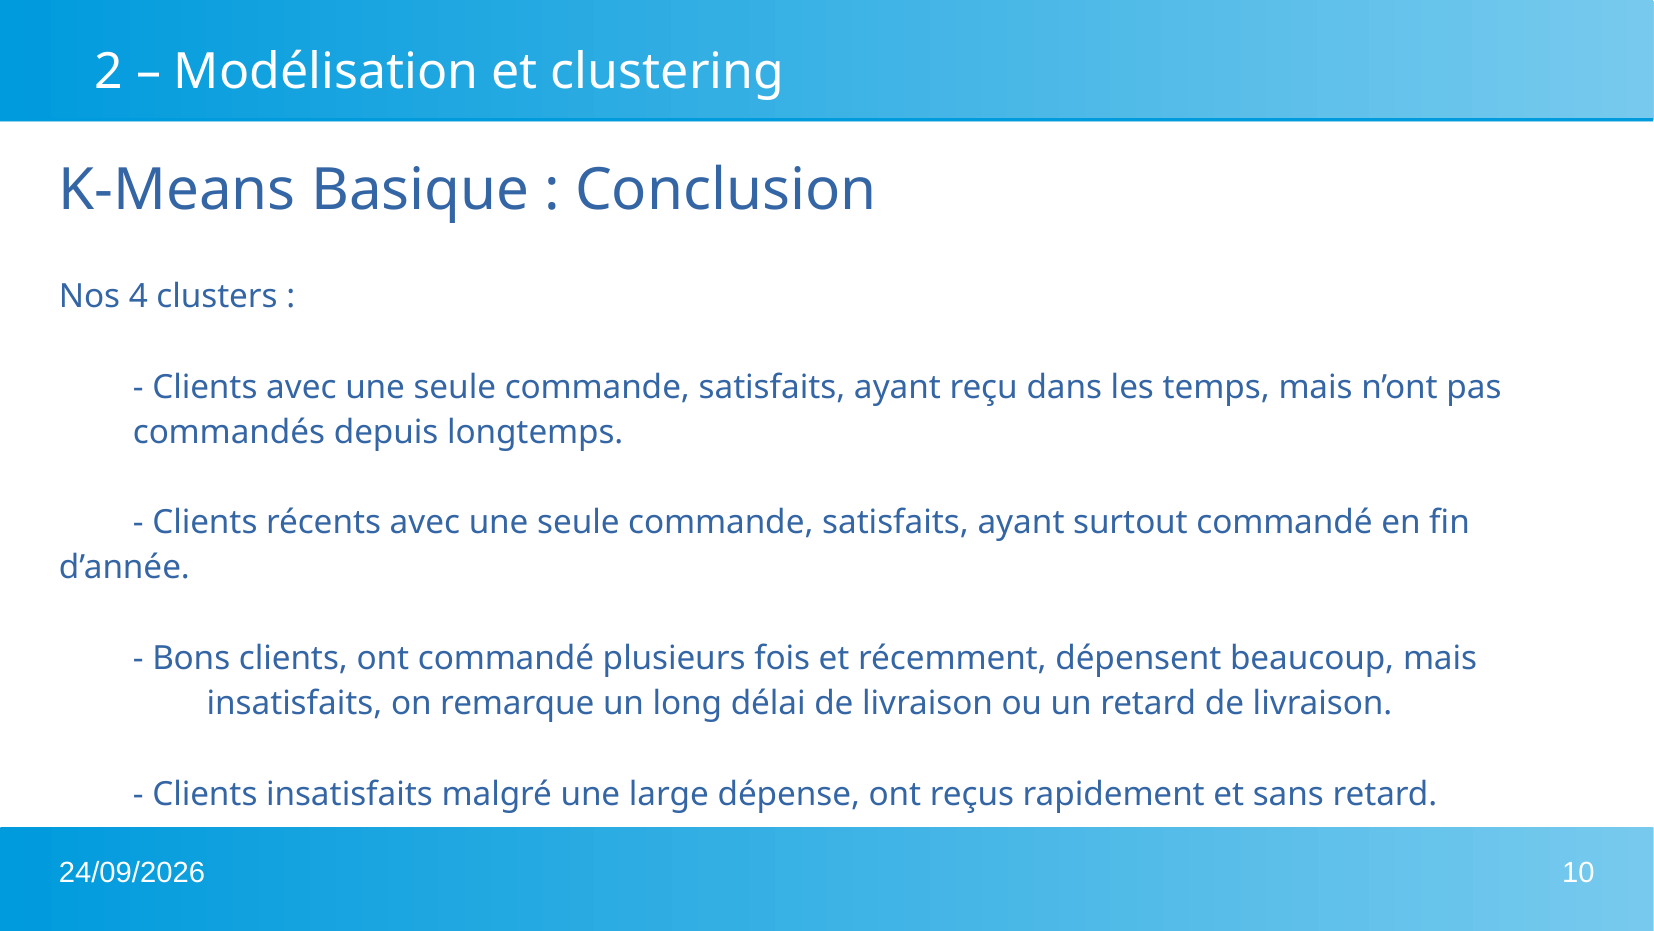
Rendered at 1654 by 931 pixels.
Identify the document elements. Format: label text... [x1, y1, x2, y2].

title K-Means Basique : Conclusion Nos 4 clusters : - Clients avec une seule commande, satisfaits, ayant reçu dans les temps, mais n’ont pas commandés depuis longtemps. - Clients récents avec une seule commande, satisfaits, ayant surtout commandé en fin d’année. - Bons clients, ont commandé plusieurs fois et récemment, dépensent beaucoup, mais insatisfaits, on remarque un long délai de livraison ou un retard de livraison. - Clients insatisfaits malgré une large dépense, ont reçus rapidement et sans retard. [59, 147, 1565, 848]
title 2 – Modélisation et clustering [59, 29, 1595, 108]
